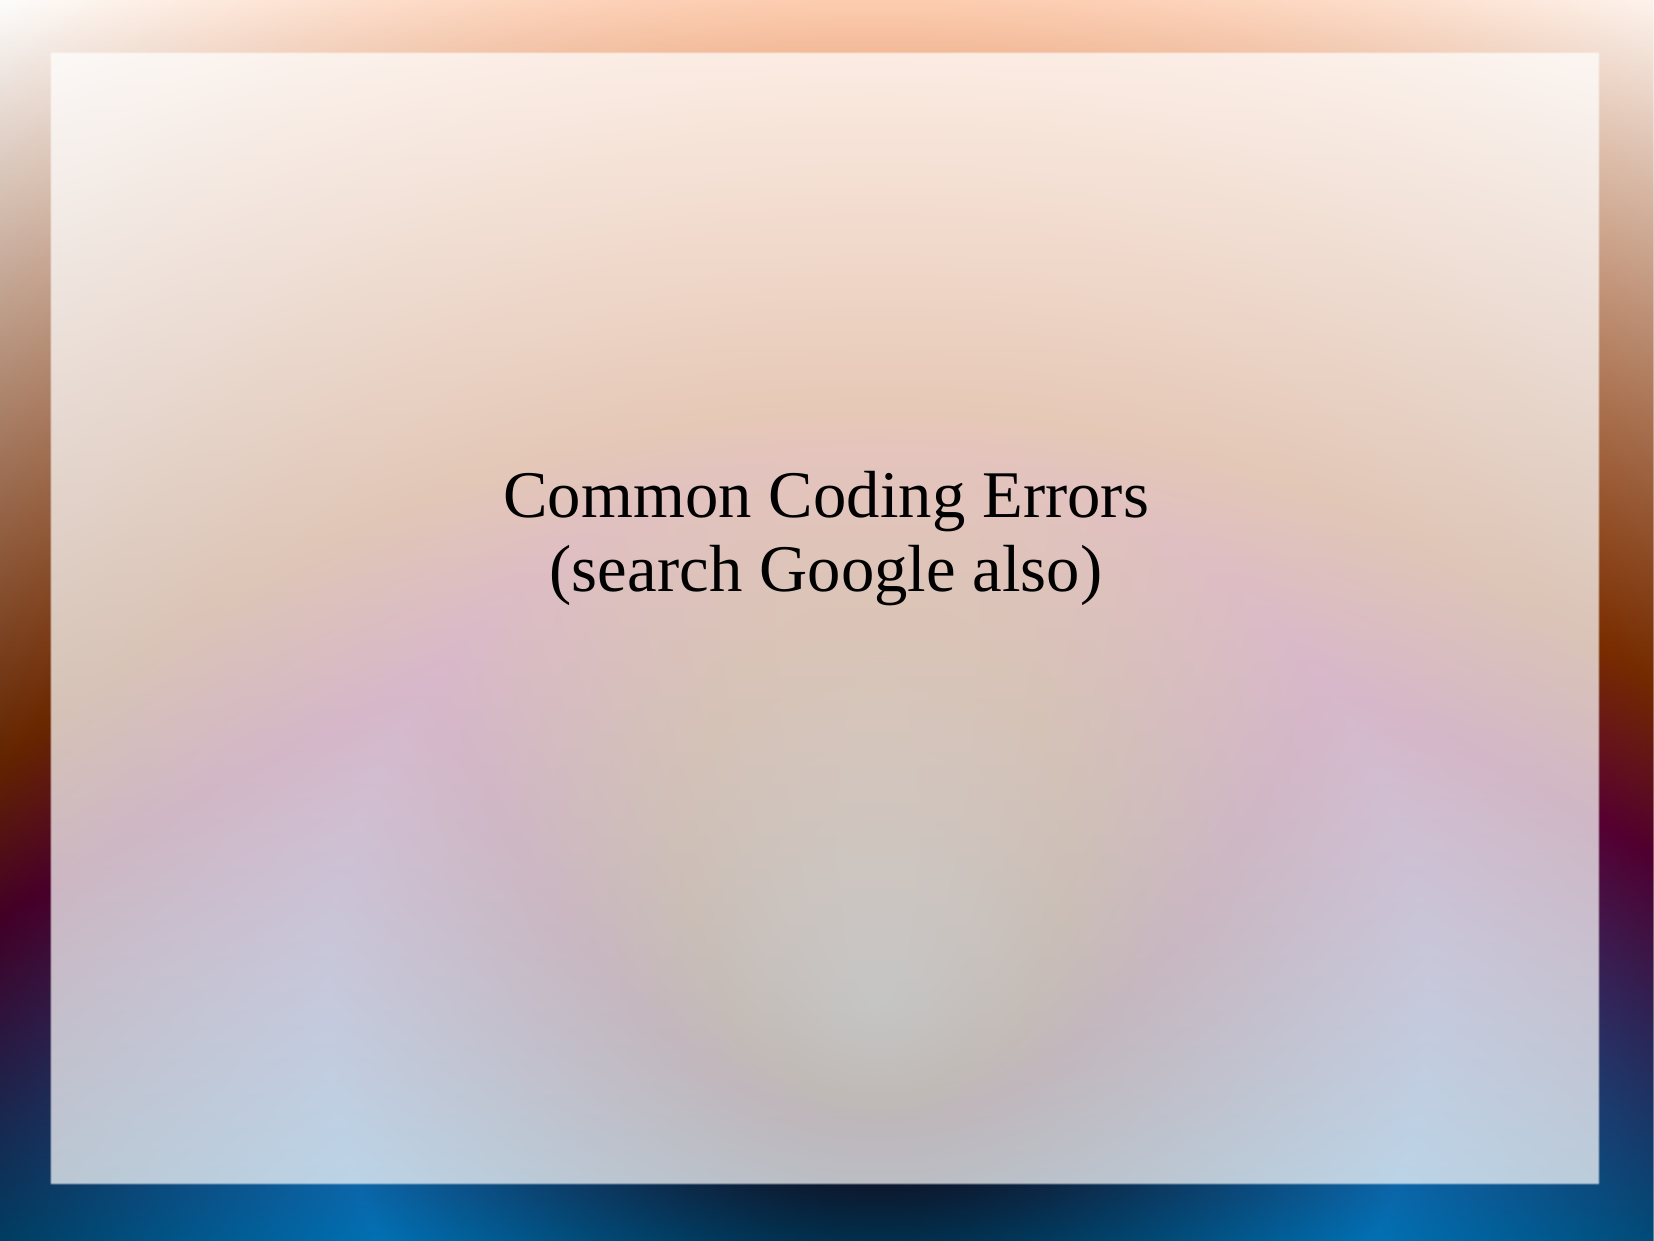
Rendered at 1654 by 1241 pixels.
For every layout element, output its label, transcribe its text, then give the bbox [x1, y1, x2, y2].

picture [0, 0, 1654, 1241]
subtitle Common Coding Errors (search Google also) [82, 55, 1571, 1010]
